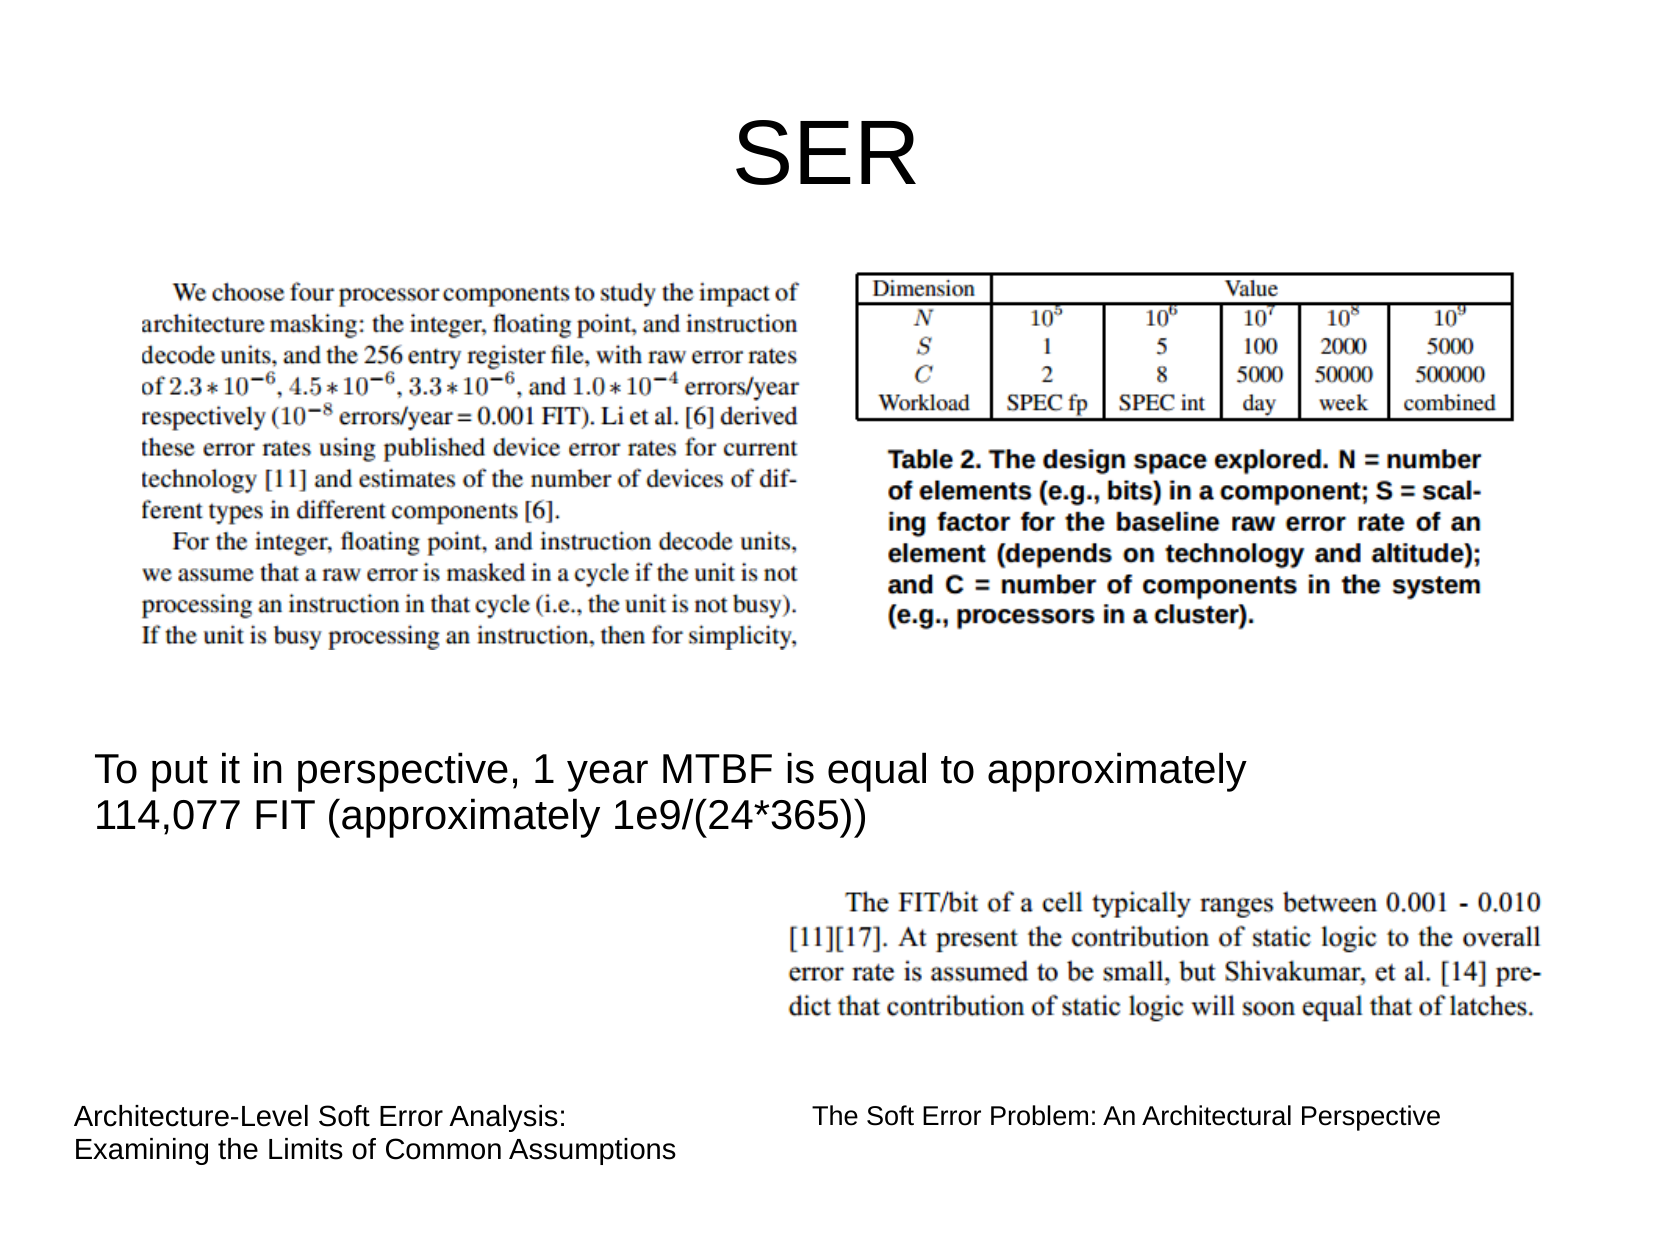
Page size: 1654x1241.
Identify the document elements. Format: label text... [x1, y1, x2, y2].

text_box To put it in perspective, 1 year MTBF is equal to approximately 114,077 FIT (approximately 1e9/(24*365)) [79, 738, 1418, 898]
picture [116, 268, 1536, 650]
text_box Architecture-Level Soft Error Analysis: Examining the Limits of Common Assumptions [59, 1092, 861, 1192]
text_box The Soft Error Problem: An Architectural Perspective [797, 1062, 1506, 1152]
picture [767, 885, 1562, 1043]
title SER [82, 49, 1571, 257]
